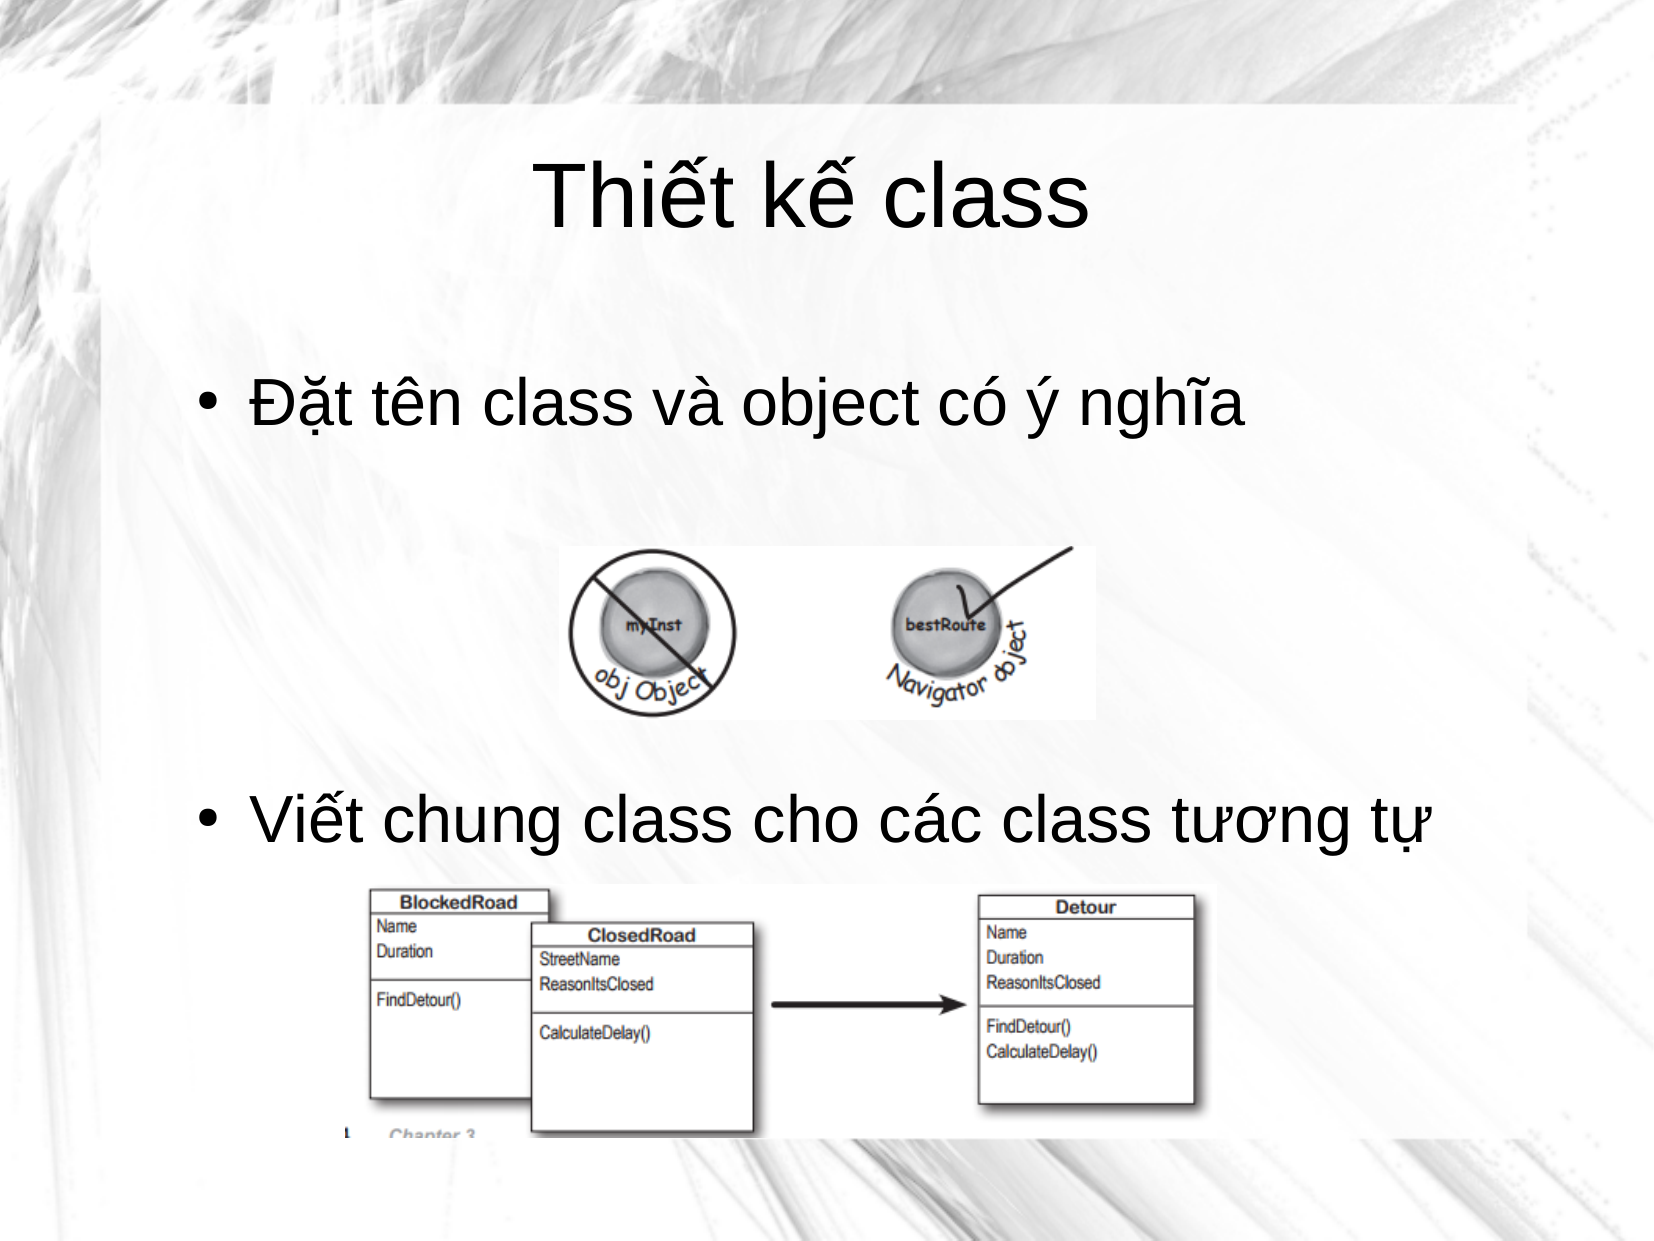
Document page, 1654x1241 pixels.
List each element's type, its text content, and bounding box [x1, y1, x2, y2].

picture [0, 0, 1654, 1241]
title Thiết kế class [118, 112, 1506, 281]
list Đặt tên class và object có ý nghĩa Viết chung class cho các class tương tự [178, 364, 1570, 1147]
